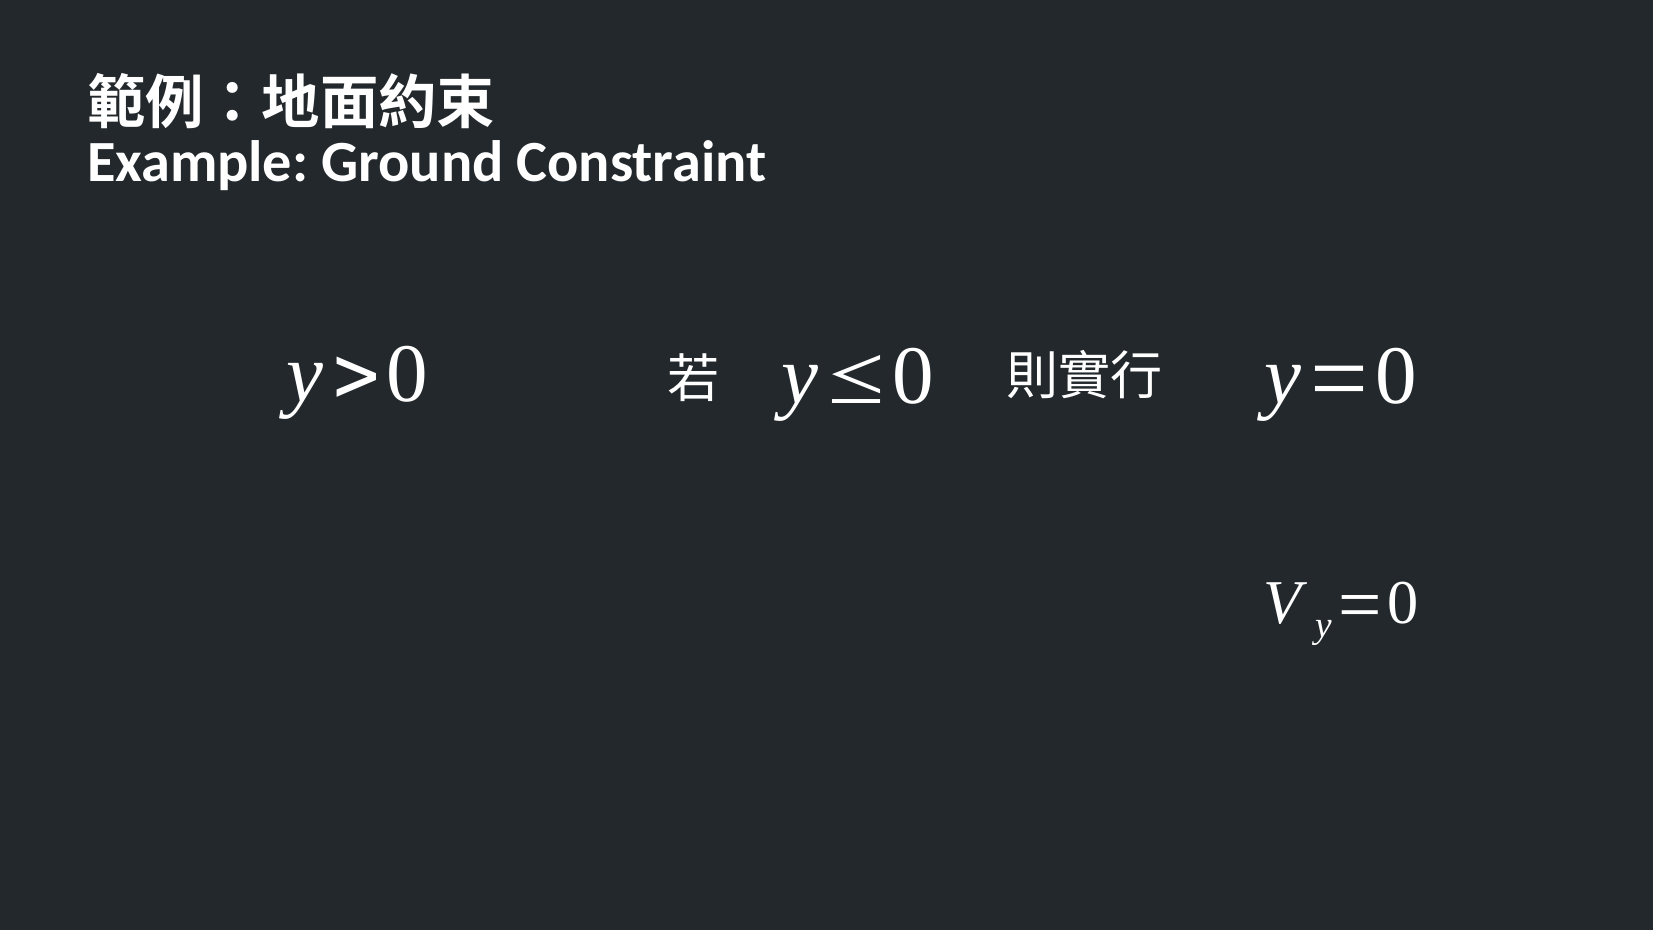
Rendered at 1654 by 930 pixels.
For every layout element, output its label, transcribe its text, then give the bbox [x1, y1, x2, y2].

chart [269, 327, 436, 420]
text_box 則實行 [991, 348, 1178, 416]
text_box 範例：地面約束 Example: Ground Constraint [72, 72, 1363, 221]
chart [764, 330, 942, 423]
chart [1257, 566, 1426, 646]
chart [1247, 330, 1426, 423]
text_box 若 [653, 350, 735, 418]
